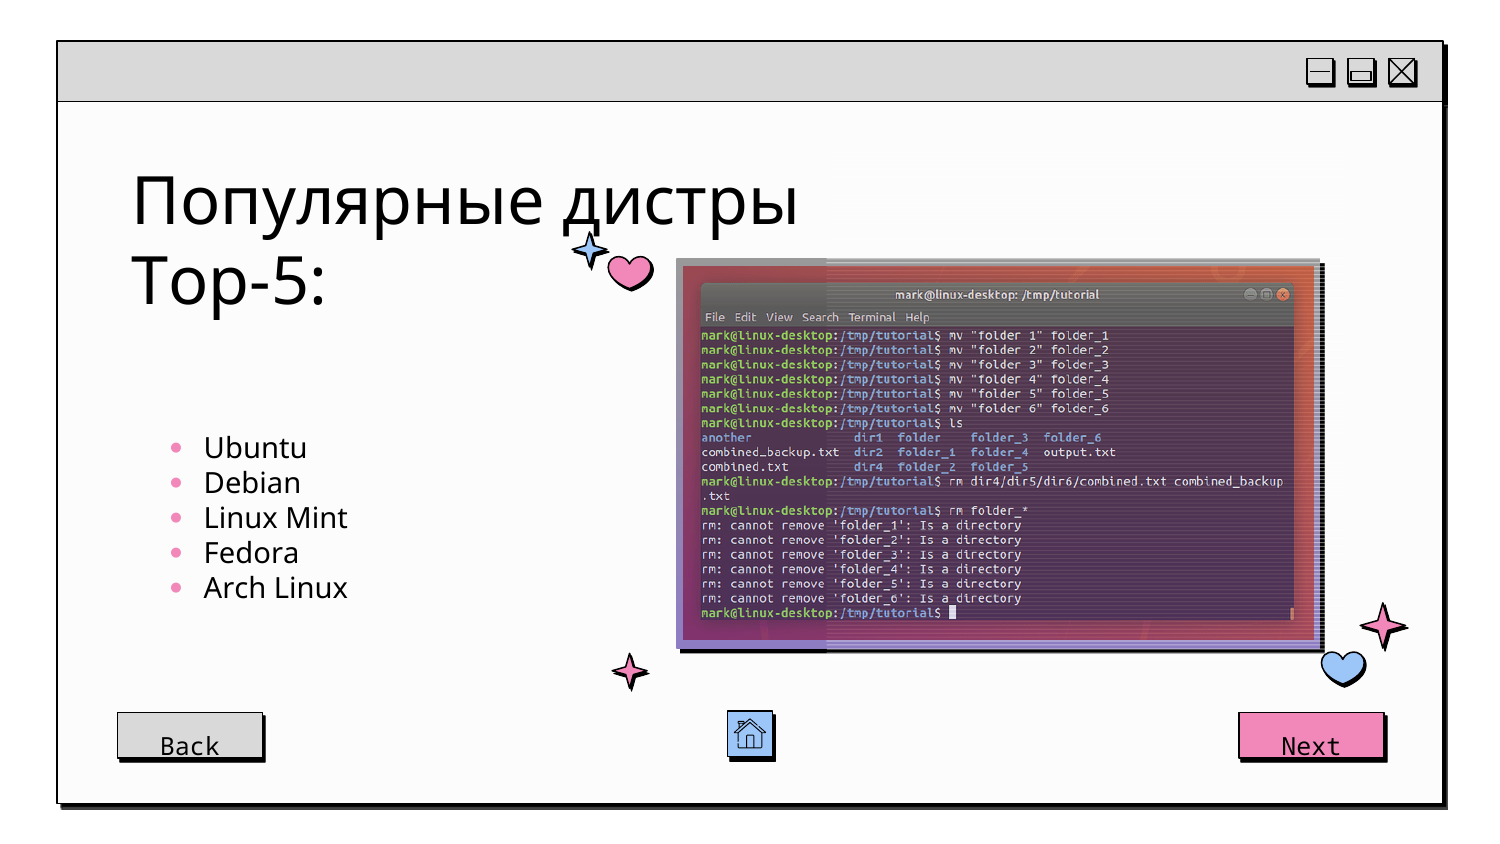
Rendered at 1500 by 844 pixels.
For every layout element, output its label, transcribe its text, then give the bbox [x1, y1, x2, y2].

text_box [826, 652, 1365, 684]
text_box [117, 712, 263, 758]
text_box [727, 711, 773, 757]
text_box [572, 231, 607, 267]
text_box [608, 256, 651, 289]
text_box [612, 653, 648, 689]
text_box [1239, 712, 1384, 758]
picture [683, 266, 1314, 640]
text_box [1360, 602, 1406, 649]
title Популярные дистры Top-5: [116, 142, 827, 302]
subtitle Back [129, 714, 251, 753]
subtitle Next [1250, 714, 1373, 753]
text_box [676, 258, 1345, 650]
subtitle Ubuntu Debian Linux Mint Fedora Arch Linux [109, 379, 380, 617]
